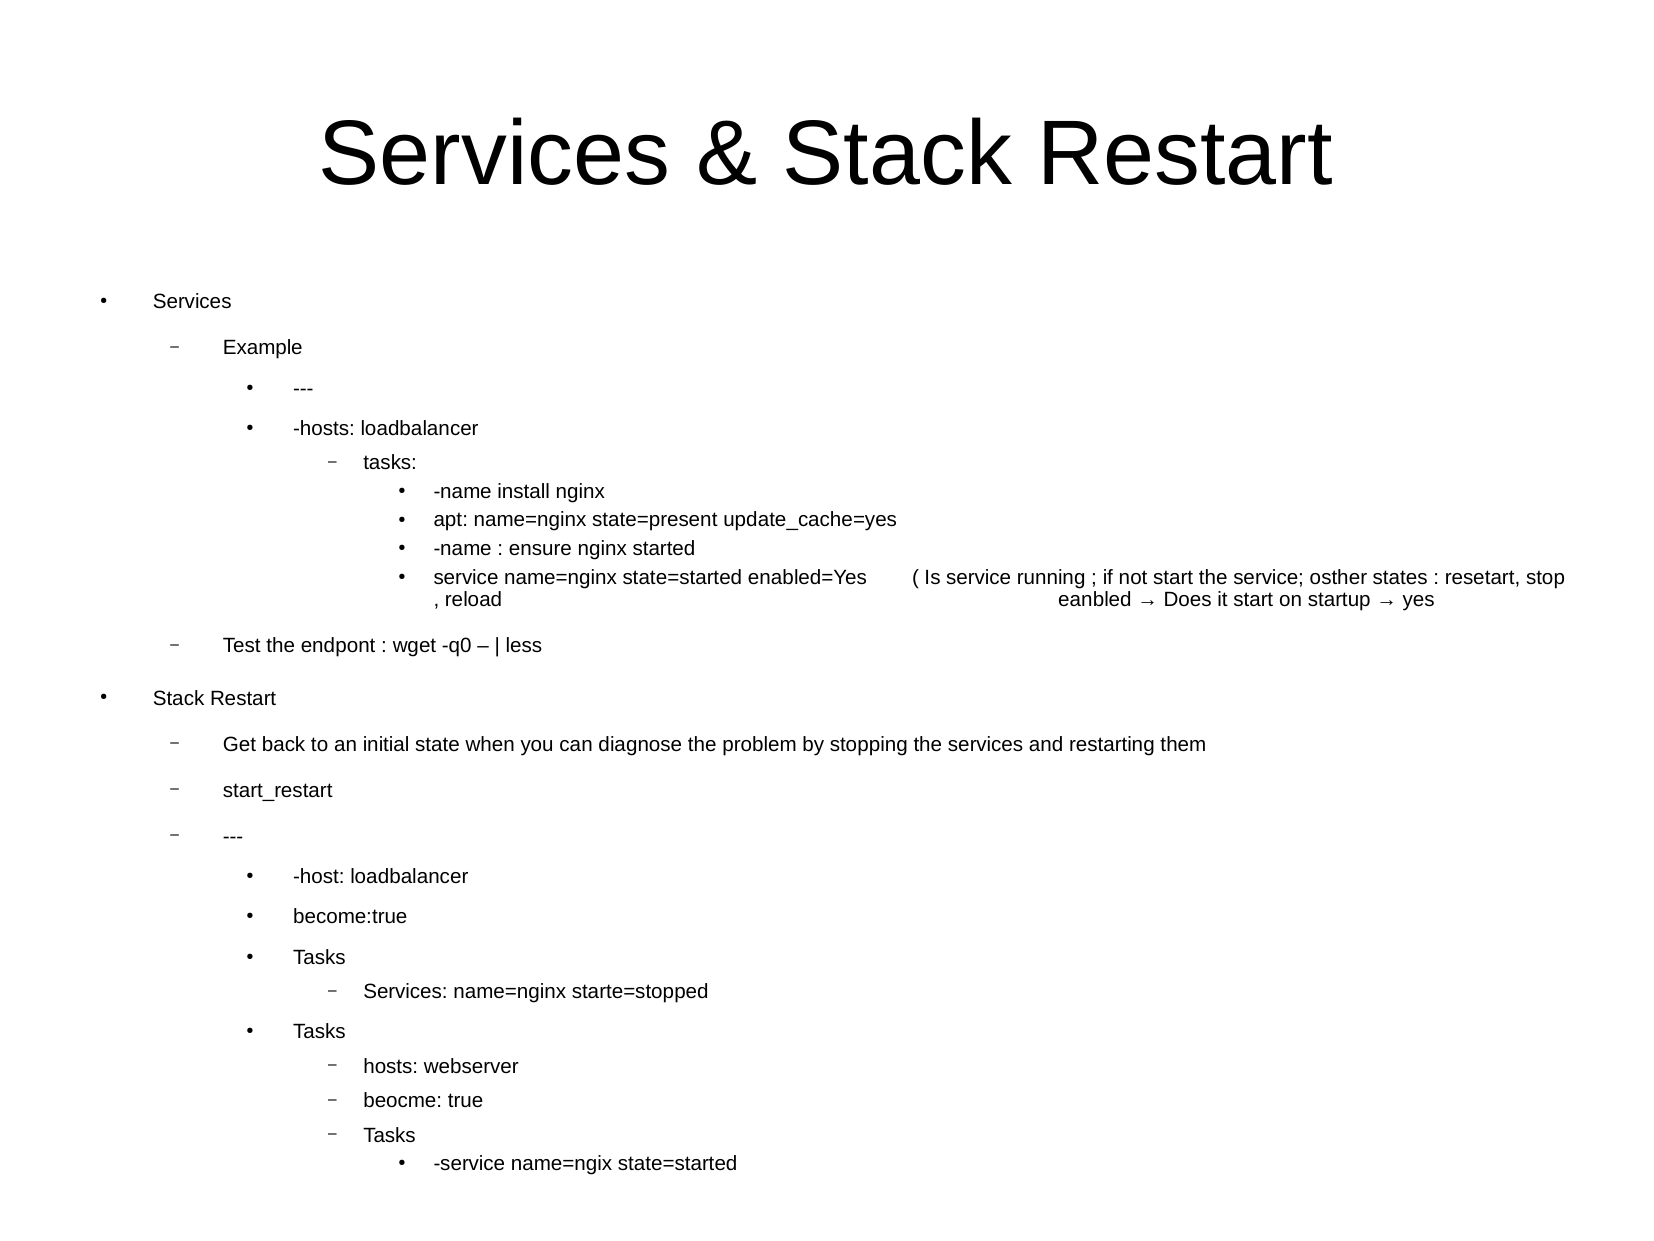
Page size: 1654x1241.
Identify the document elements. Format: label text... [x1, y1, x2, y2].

title Services & Stack Restart [82, 49, 1571, 257]
list Services Example --- -hosts: loadbalancer tasks: -name install nginx apt: name=nginx state=present update_cache=yes -name : ensure nginx started service name=nginx state=started enabled=Yes ( Is service running ; if not start the service; osther states : resetart, stop , reload eanbled → Does it start on startup → yes Test the endpont : wget -q0 – | less Stack Restart Get back to an initial state when you can diagnose the problem by stopping the services and restarting them start_restart --- -host: loadbalancer become:true Tasks Services: name=nginx starte=stopped Tasks hosts: webserver beocme: true Tasks -service name=ngix state=started [82, 290, 1571, 1205]
